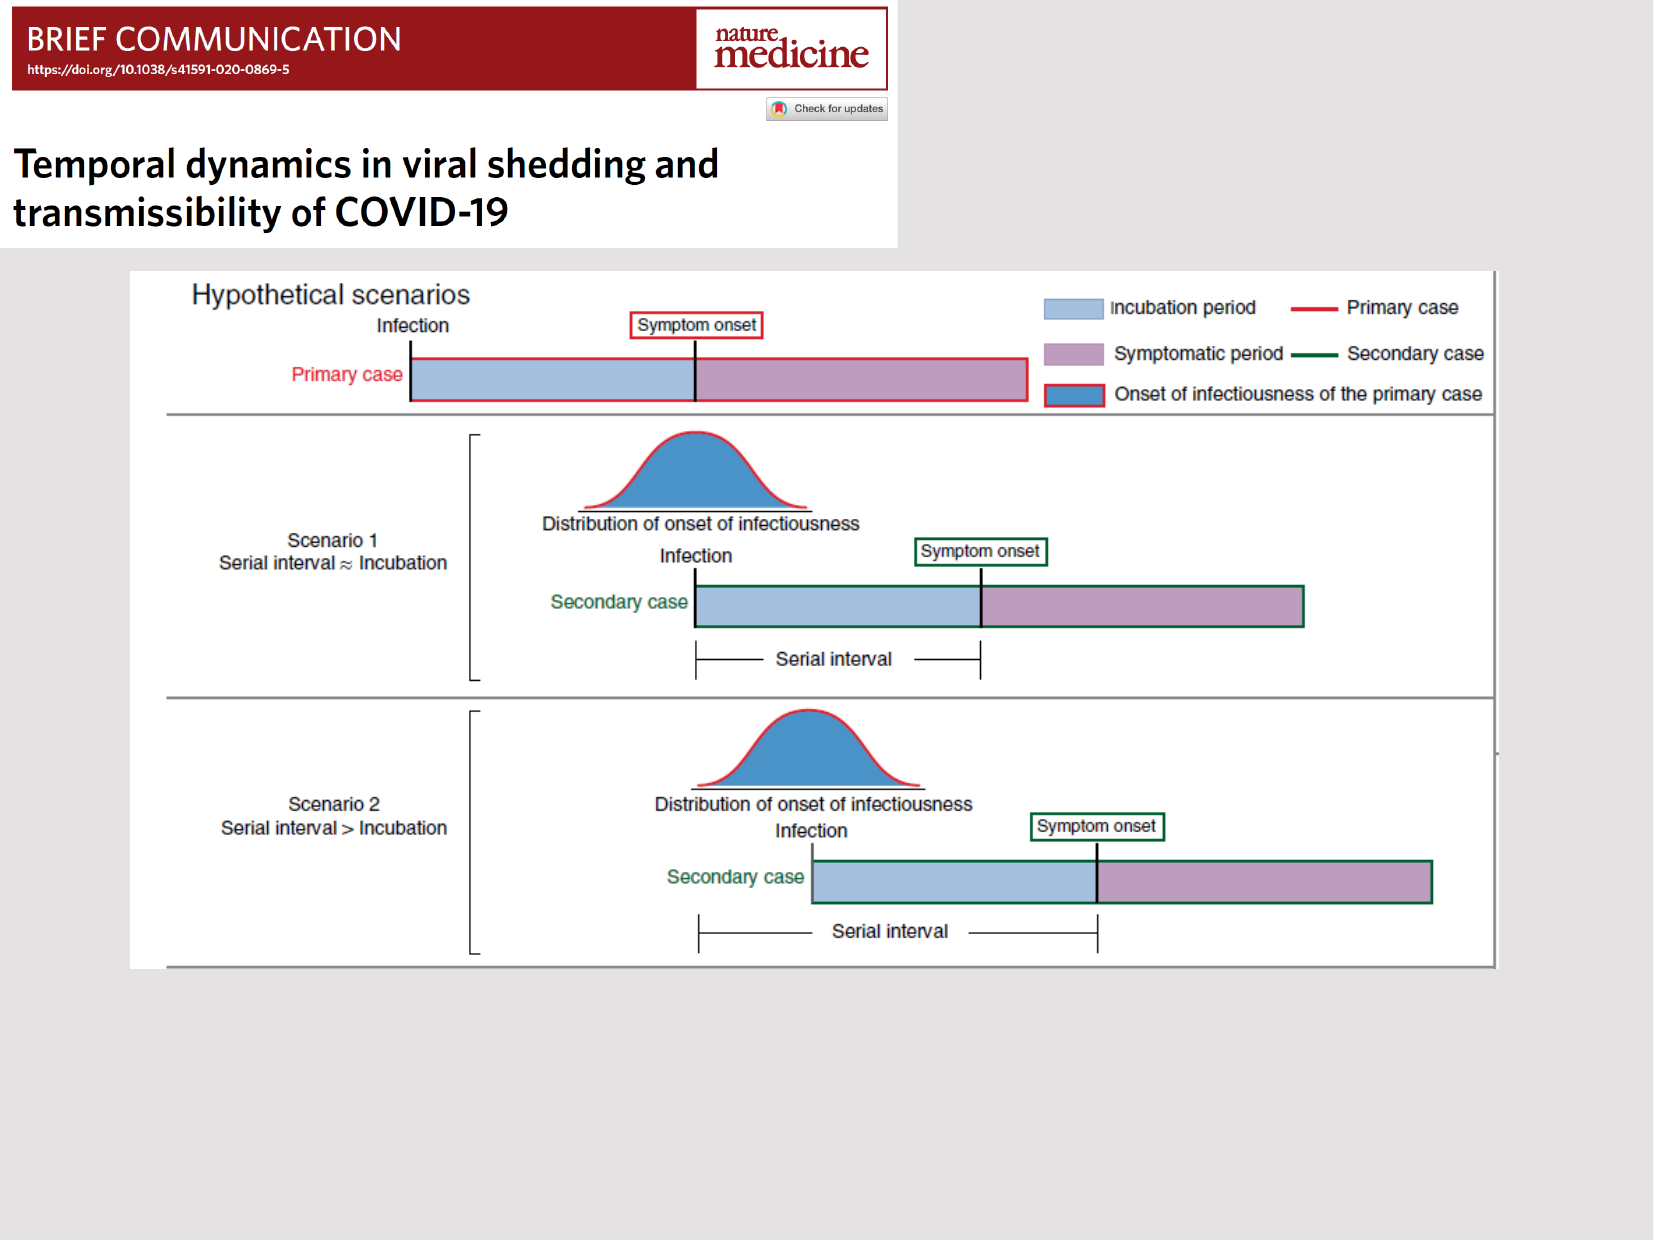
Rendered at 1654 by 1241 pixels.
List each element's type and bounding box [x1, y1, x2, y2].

picture [0, 0, 898, 248]
picture [129, 271, 1499, 969]
